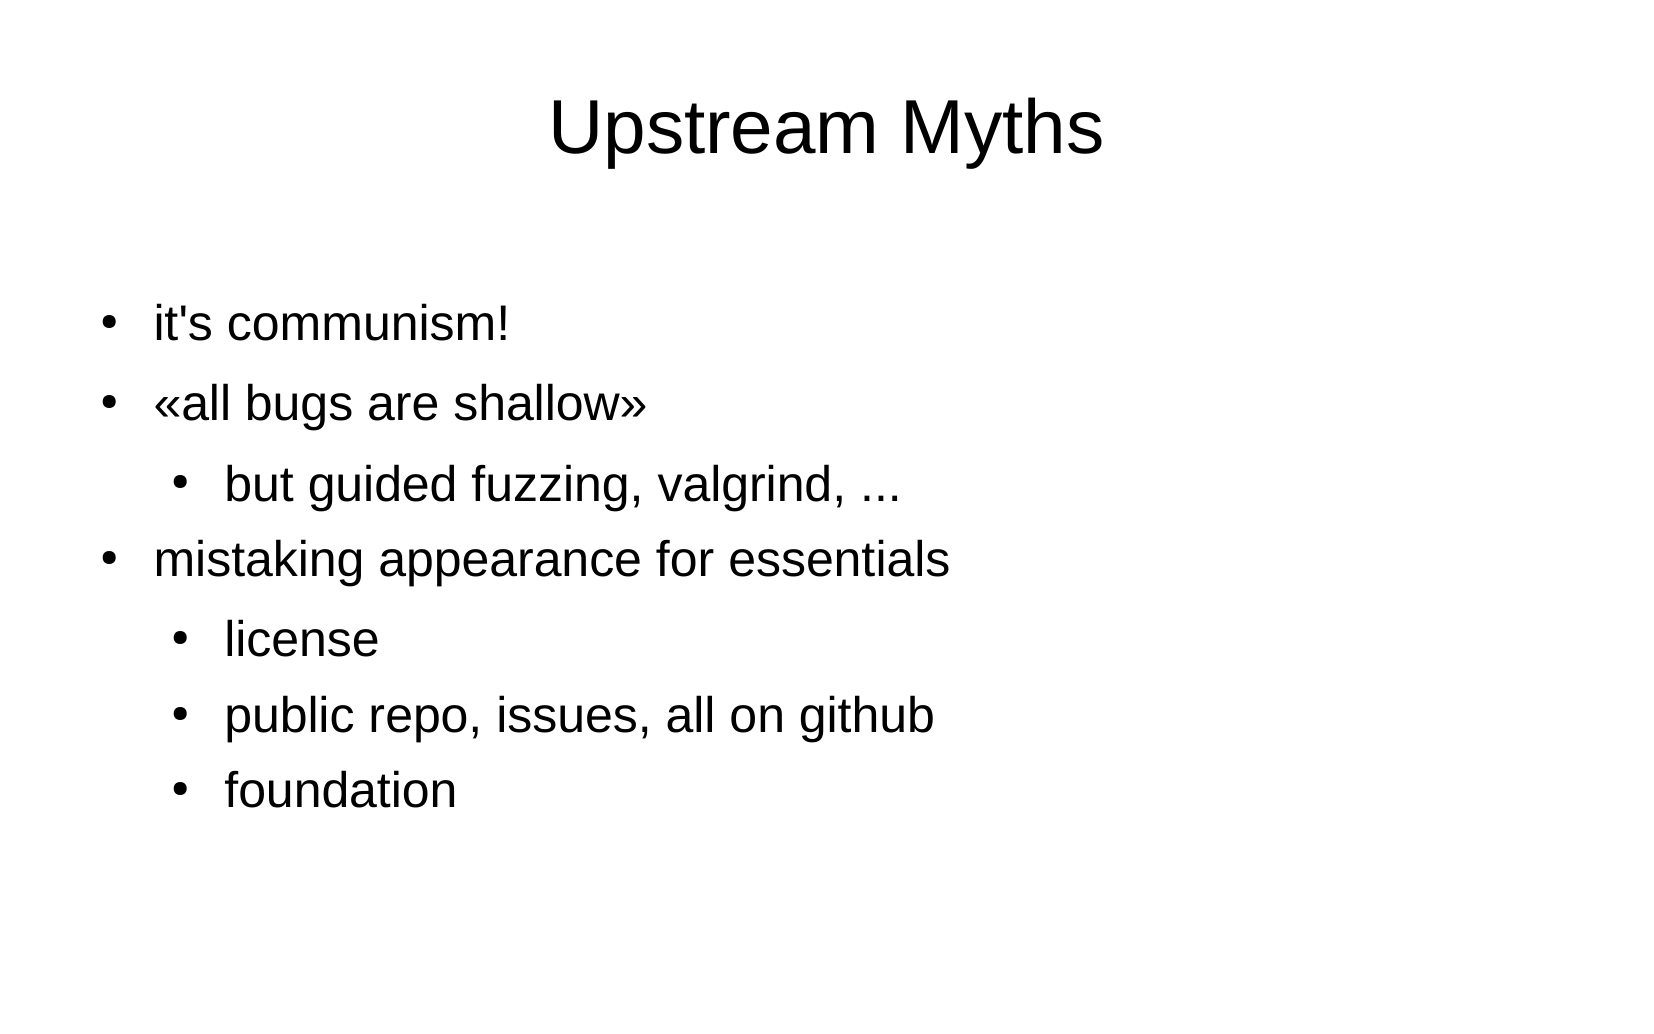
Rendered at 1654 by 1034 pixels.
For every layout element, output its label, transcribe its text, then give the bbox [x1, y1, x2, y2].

title Upstream Myths [82, 41, 1571, 214]
list it's communism! «all bugs are shallow» but guided fuzzing, valgrind, ... mistaking appearance for essentials license public repo, issues, all on github foundation [82, 295, 1571, 922]
